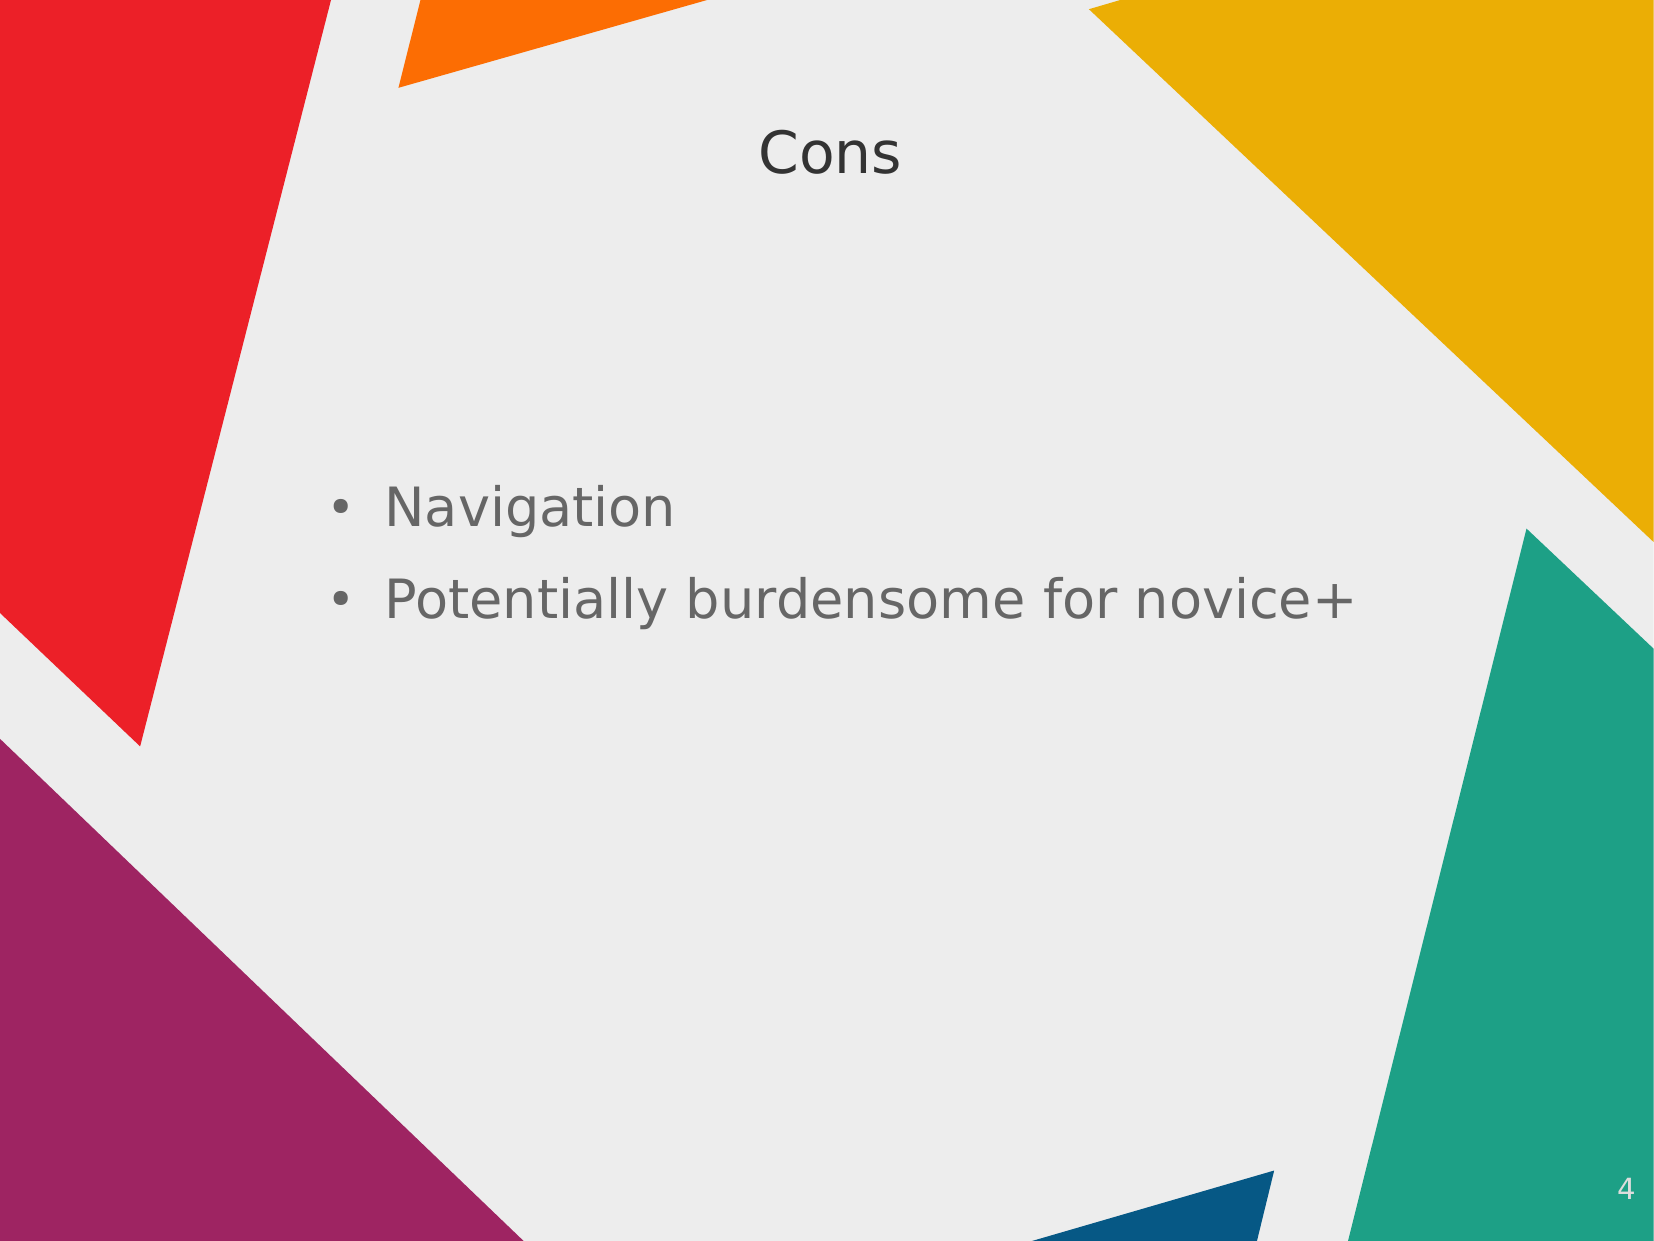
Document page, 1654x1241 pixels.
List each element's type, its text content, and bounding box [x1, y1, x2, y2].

title Cons [289, 49, 1372, 257]
list Navigation Potentially burdensome for novice+ [313, 476, 1396, 1241]
